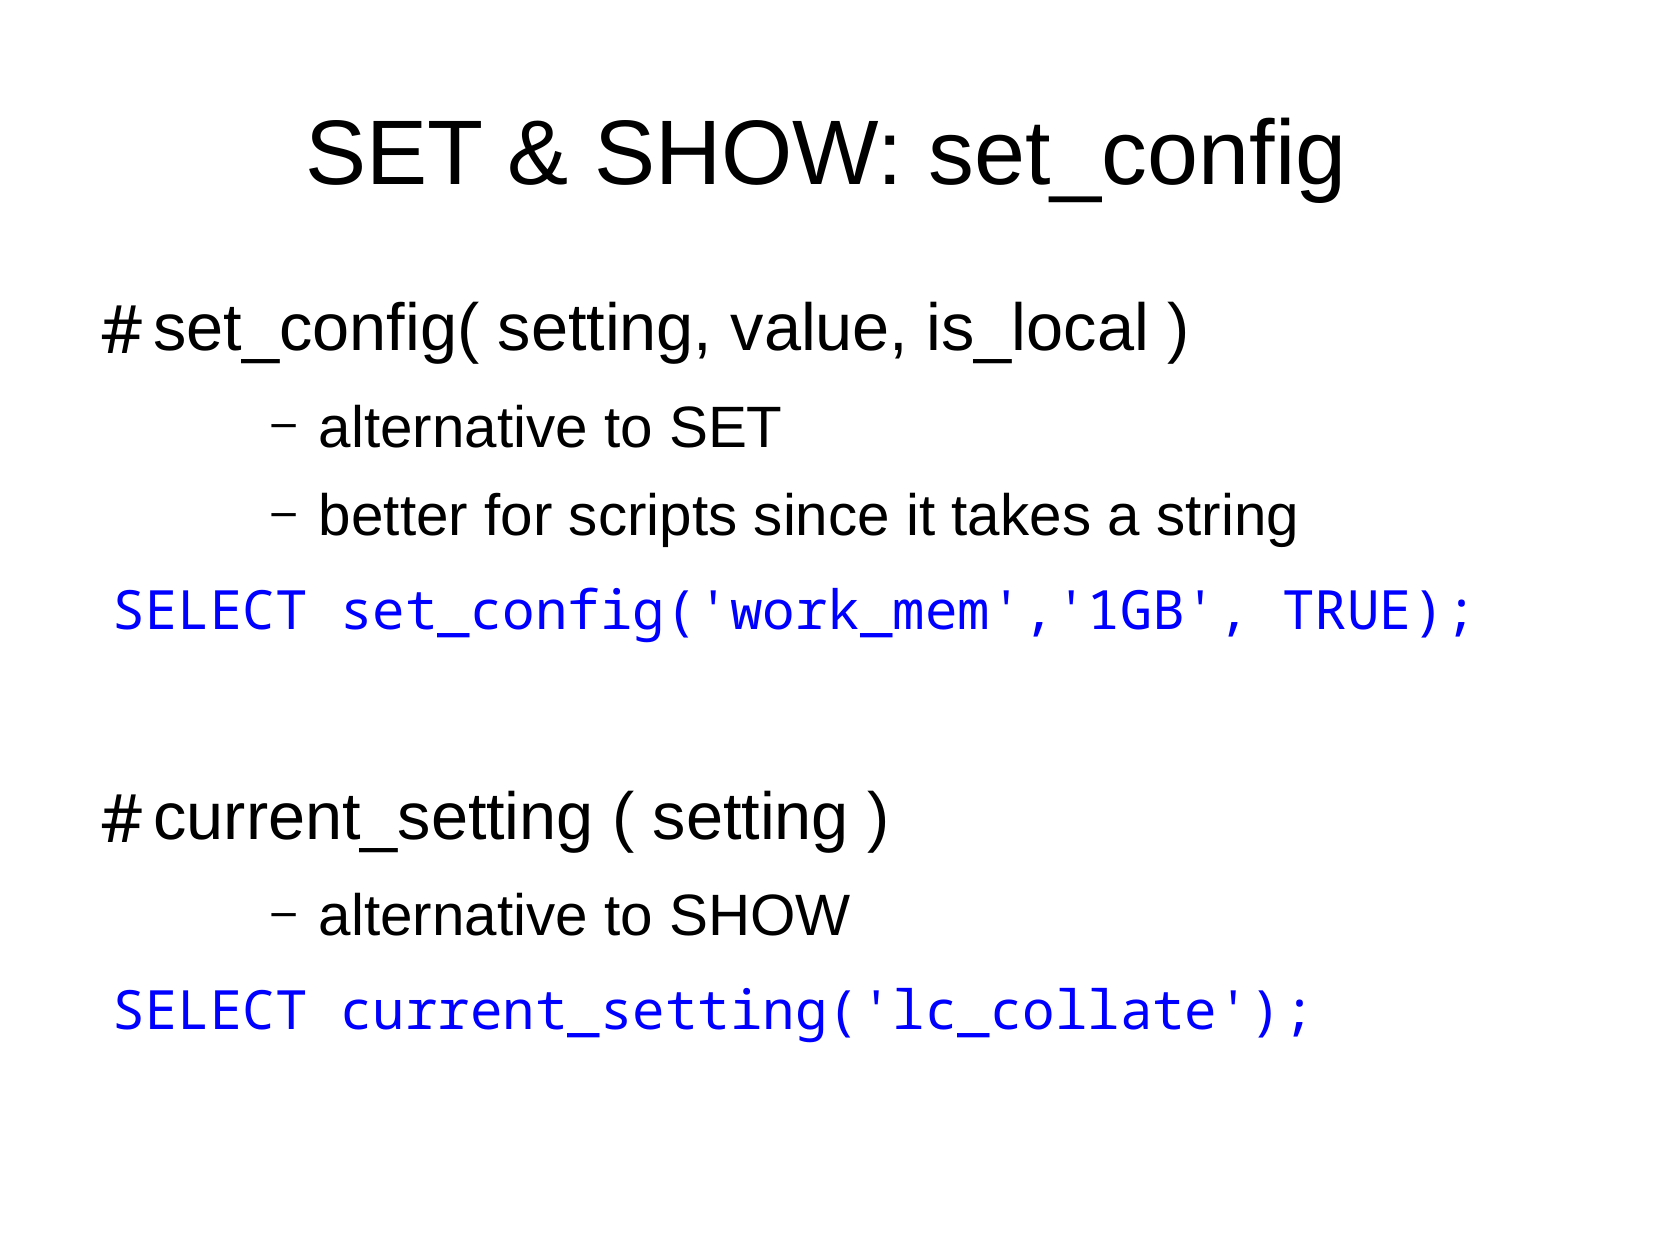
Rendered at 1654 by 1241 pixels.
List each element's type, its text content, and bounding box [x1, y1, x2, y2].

title SET & SHOW: set_config [82, 49, 1571, 257]
list set_config( setting, value, is_local ) alternative to SET better for scripts since it takes a string SELECT set_config('work_mem','1GB', TRUE); current_setting ( setting ) alternative to SHOW SELECT current_setting('lc_collate'); [82, 290, 1571, 1109]
